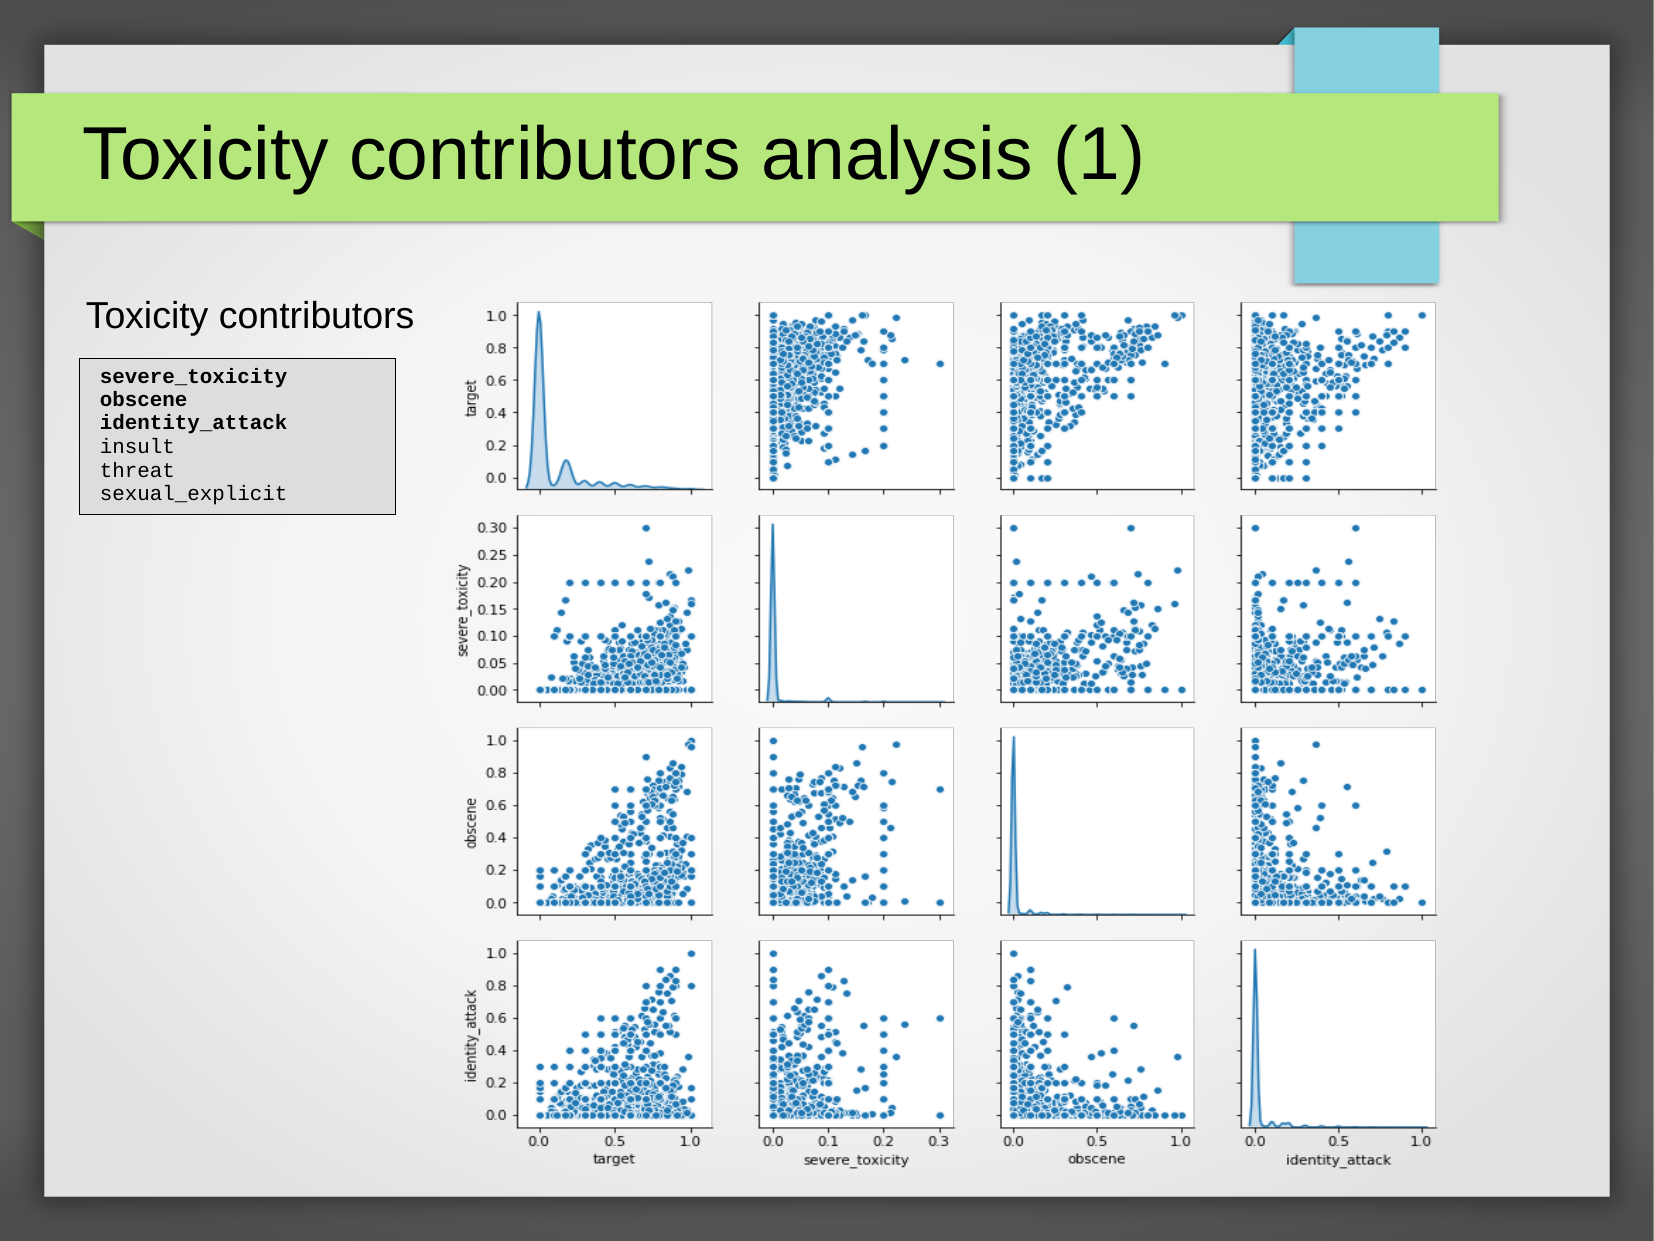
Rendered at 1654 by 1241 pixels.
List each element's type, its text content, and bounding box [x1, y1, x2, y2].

text_box Toxicity contributors [70, 287, 434, 345]
title Toxicity contributors analysis (1) [82, 94, 1264, 213]
text_box severe_toxicity obscene identity_attack insult threat sexual_explicit [79, 358, 396, 515]
picture [0, 0, 1654, 1241]
